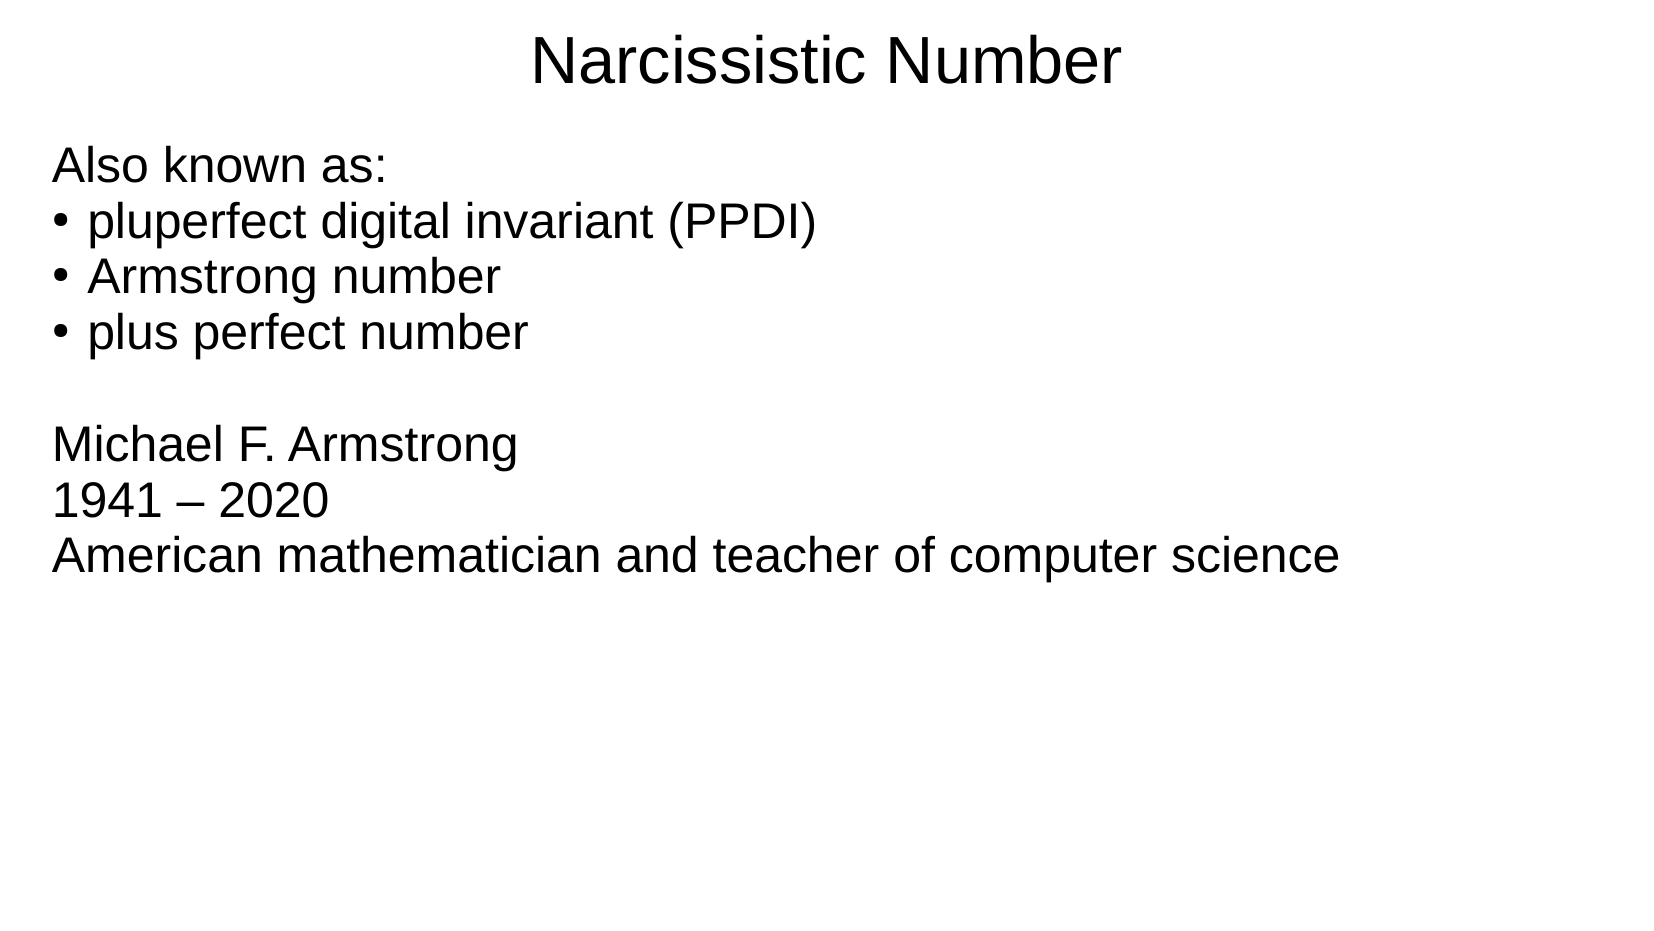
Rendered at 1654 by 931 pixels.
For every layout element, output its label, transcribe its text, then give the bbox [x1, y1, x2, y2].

title Narcissistic Number [82, 22, 1571, 98]
subtitle Also known as: pluperfect digital invariant (PPDI) Armstrong number plus perfect number Michael F. Armstrong 1941 – 2020 American mathematician and teacher of computer science [51, 137, 1541, 584]
